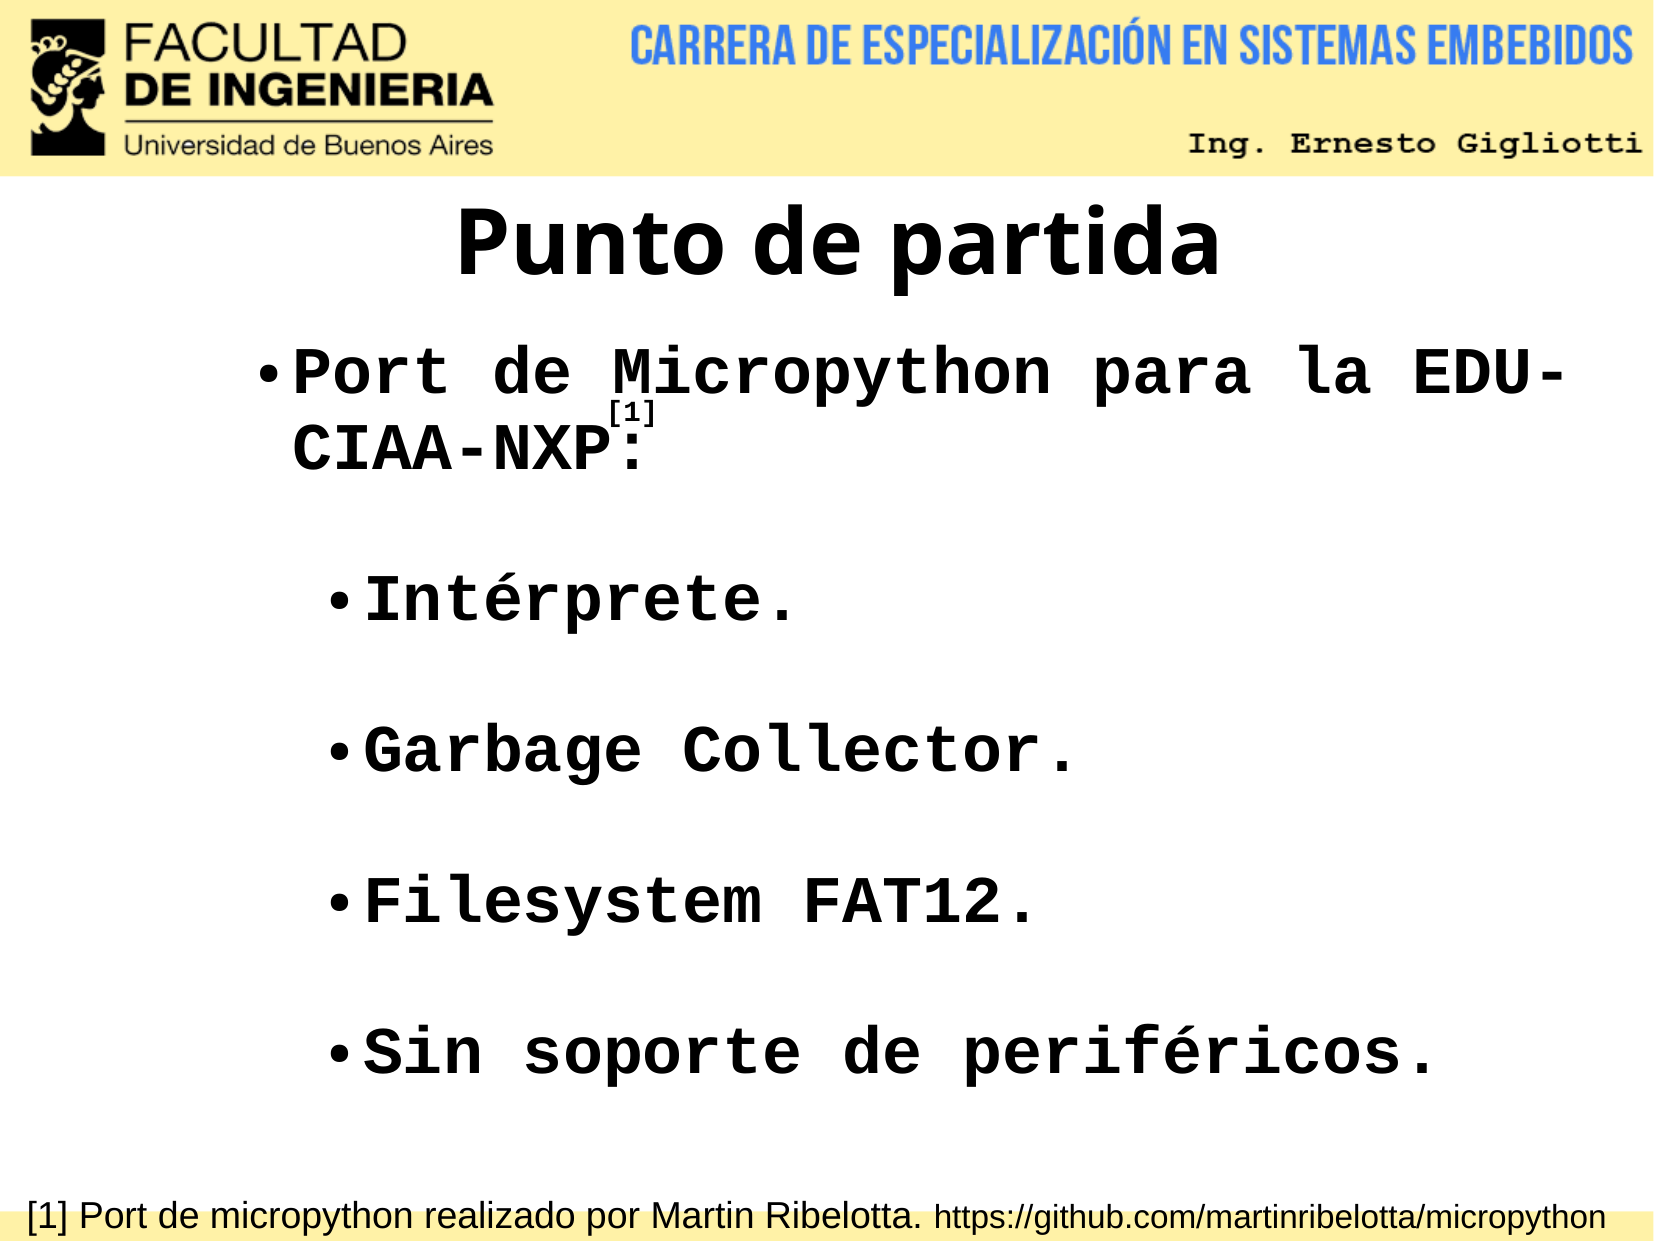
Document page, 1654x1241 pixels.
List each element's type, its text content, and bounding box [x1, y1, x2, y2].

text_box [1] [555, 389, 674, 439]
text_box Port de Micropython para la EDU-CIAA-NXP: Intérprete. Garbage Collector. Filesystem FAT12. Sin soporte de periféricos. [242, 330, 1625, 1101]
title Punto de partida [94, 135, 1583, 343]
text_box [1] Port de micropython realizado por Martin Ribelotta. https://github.com/martinribelotta/micropython [11, 1187, 1654, 1241]
picture [0, 0, 1654, 1241]
